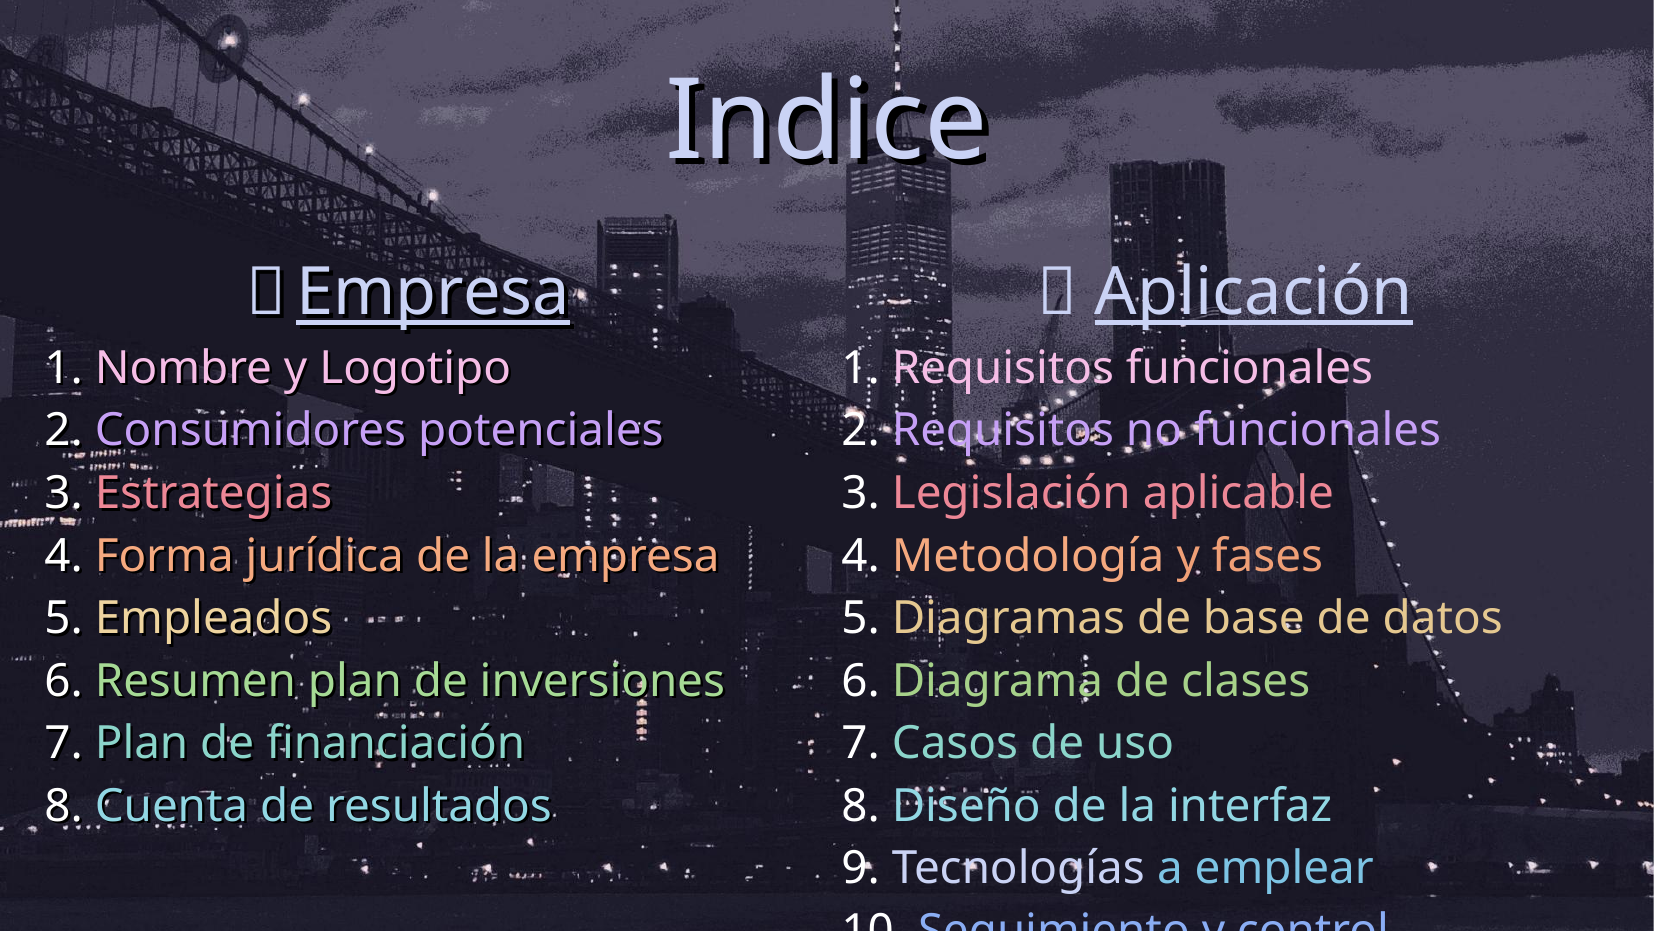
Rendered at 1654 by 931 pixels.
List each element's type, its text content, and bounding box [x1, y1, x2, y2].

picture [949, 924, 961, 931]
picture [1125, 924, 1138, 931]
picture [1098, 924, 1110, 931]
picture [1265, 924, 1279, 931]
title Indice [82, 37, 1571, 193]
picture [1169, 924, 1183, 931]
picture [1045, 924, 1057, 931]
picture [1061, 924, 1072, 931]
text_box  Empresa Nombre y Logotipo Consumidores potenciales Estrategias Forma jurídica de la empresa Empleados Resumen plan de inversiones Plan de financiación Cuenta de resultados [29, 236, 798, 809]
picture [0, 0, 1654, 931]
picture [1356, 924, 1370, 931]
picture [1294, 924, 1307, 931]
picture [873, 916, 887, 931]
picture [975, 924, 988, 931]
text_box 󰀲 Aplicación Requisitos funcionales Requisitos no funcionales Legislación aplicable Metodología y fases Diagramas de base de datos Diagrama de clases Casos de uso Diseño de la interfaz Tecnologías a emplear Seguimiento y control Participación de los usuarios [826, 236, 1625, 809]
